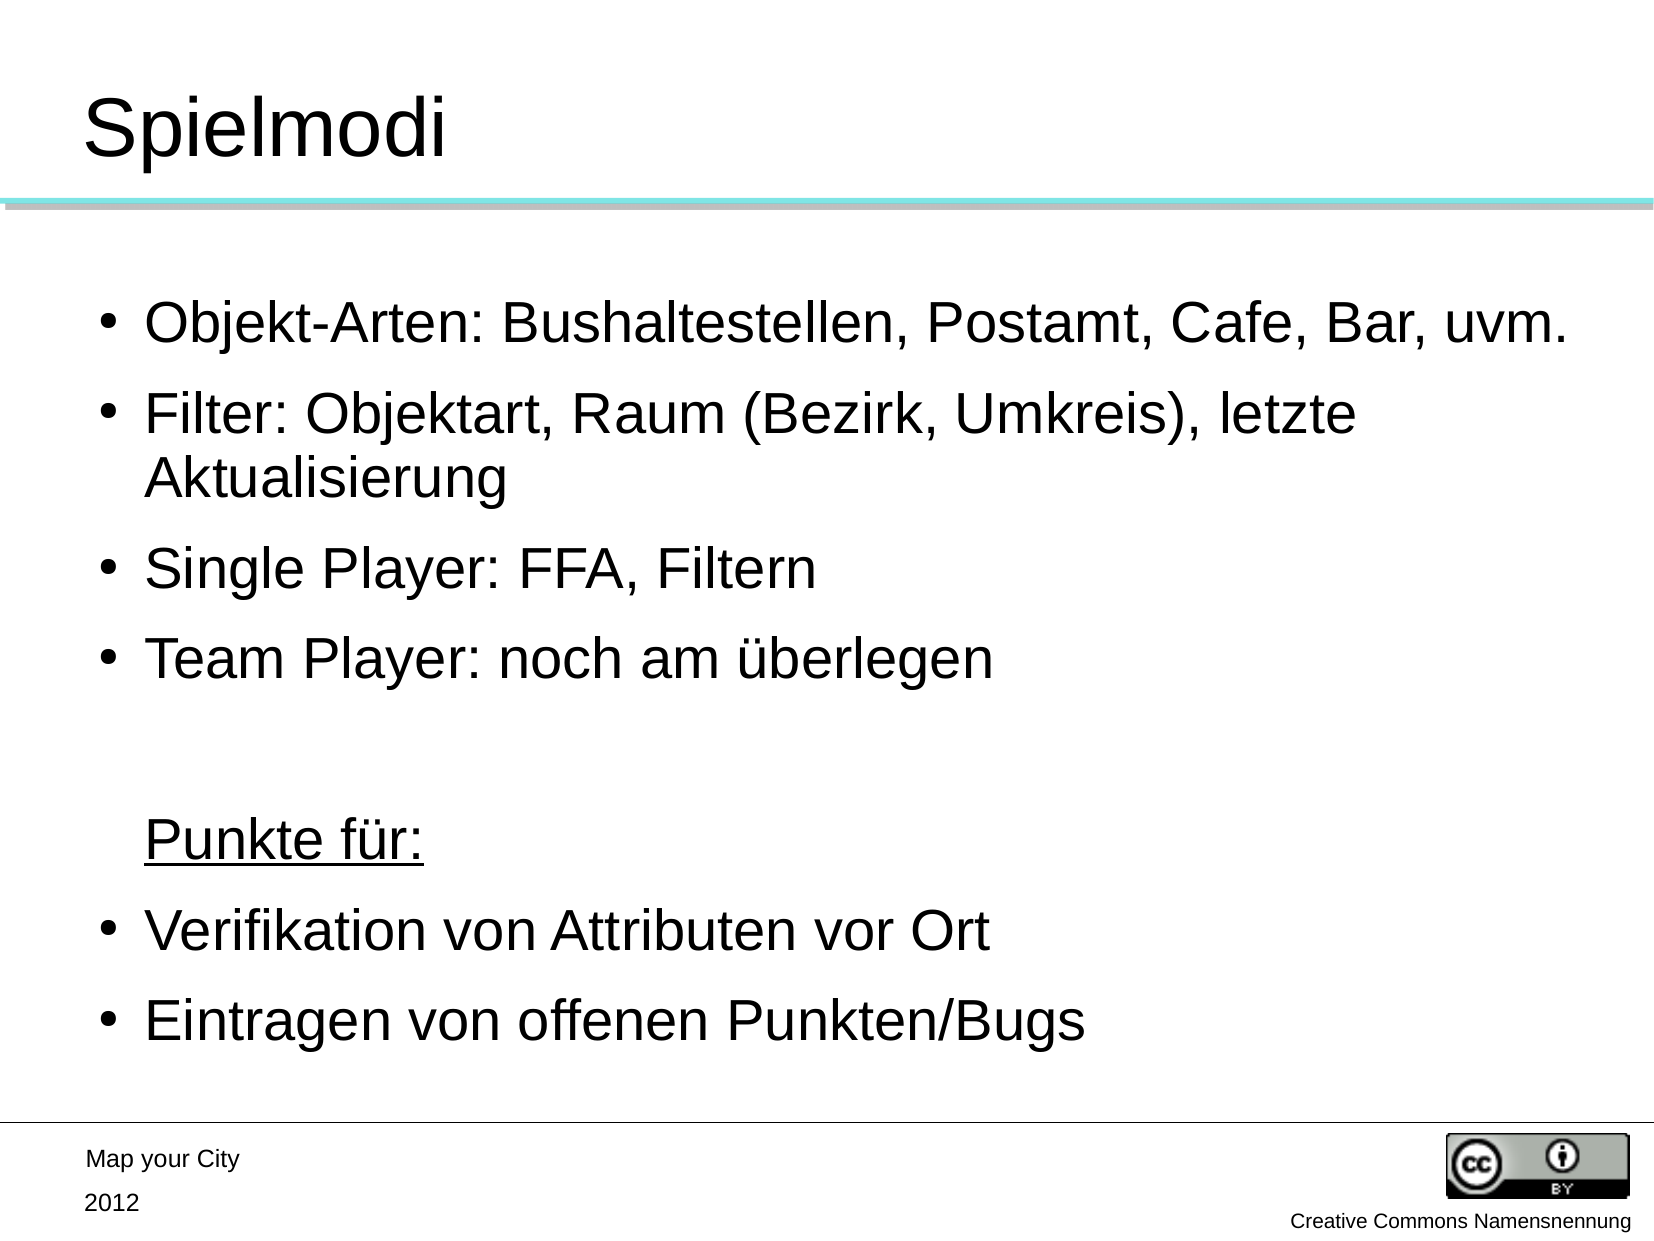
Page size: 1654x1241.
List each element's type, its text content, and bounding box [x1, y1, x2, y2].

picture [1446, 1133, 1630, 1199]
text_box Map your City [70, 1137, 308, 1180]
list Objekt-Arten: Bushaltestellen, Postamt, Cafe, Bar, uvm. Filter: Objektart, Raum (Bezirk, Umkreis), letzte Aktualisierung Single Player: FFA, Filtern Team Player: noch am überlegen Punkte für: Verifikation von Attributen vor Ort Eintragen von offenen Punkten/Bugs [82, 290, 1571, 1109]
text_box 2012 [69, 1181, 674, 1225]
title Spielmodi [82, 81, 1571, 175]
text_box Creative Commons Namensnennung [1275, 1202, 1654, 1241]
